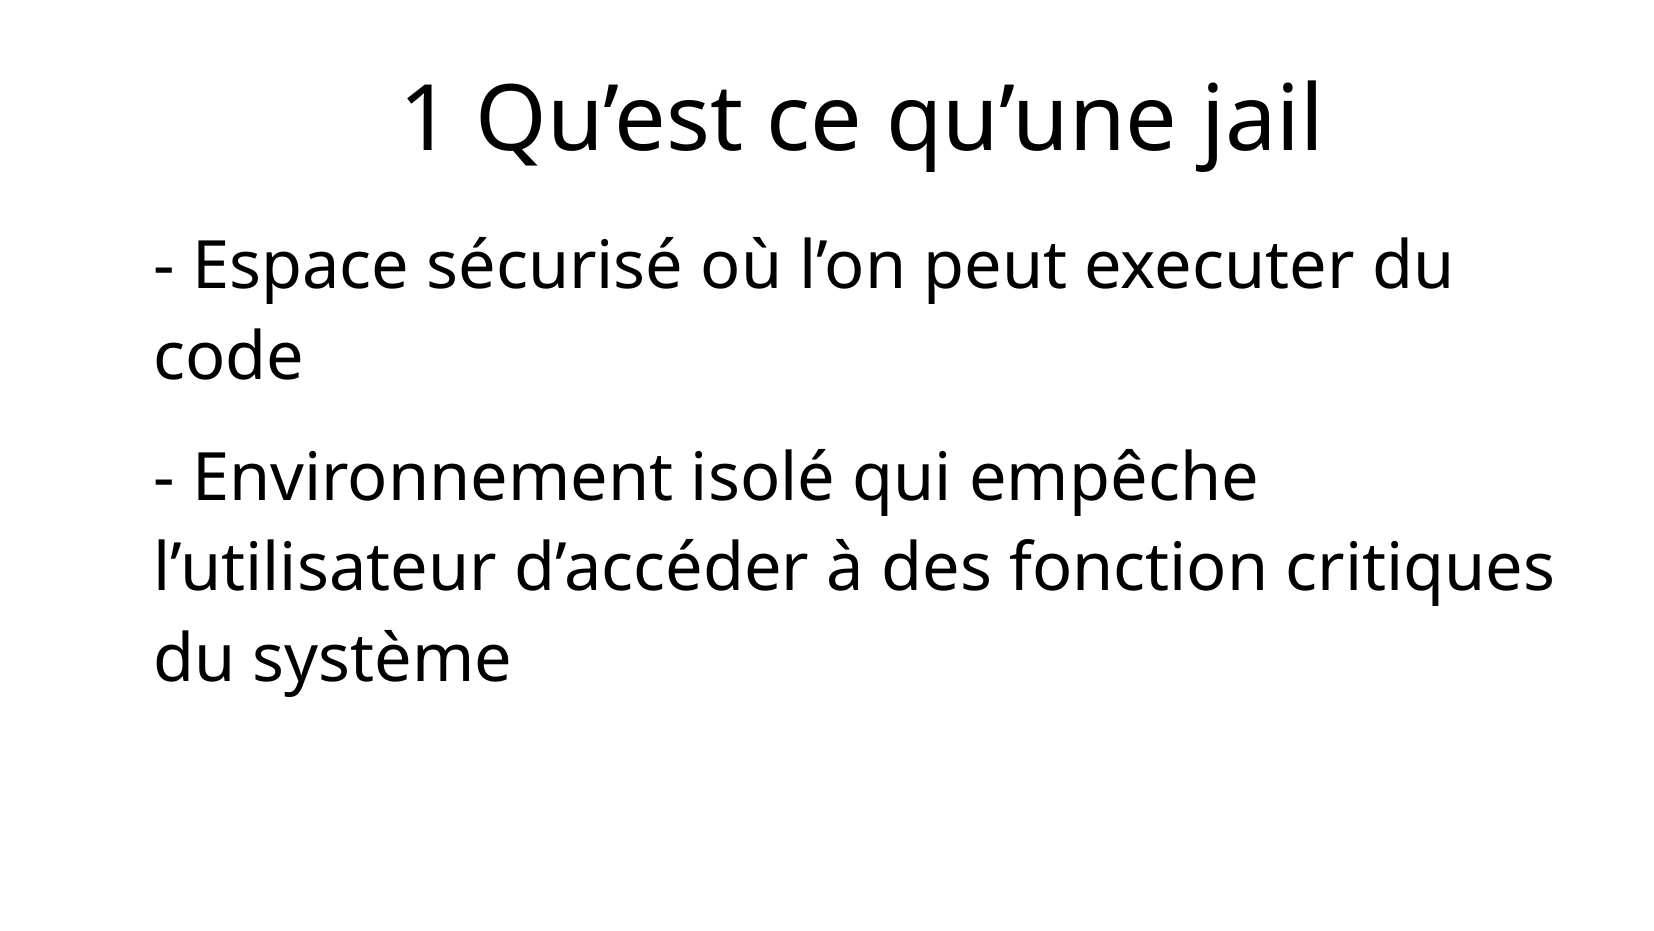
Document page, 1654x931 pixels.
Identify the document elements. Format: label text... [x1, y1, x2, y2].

title 1 Qu’est ce qu’une jail [82, 37, 1571, 193]
list - Espace sécurisé où l’on peut executer du code - Environnement isolé qui empêche l’utilisateur d’accéder à des fonction critiques du système [82, 217, 1571, 758]
